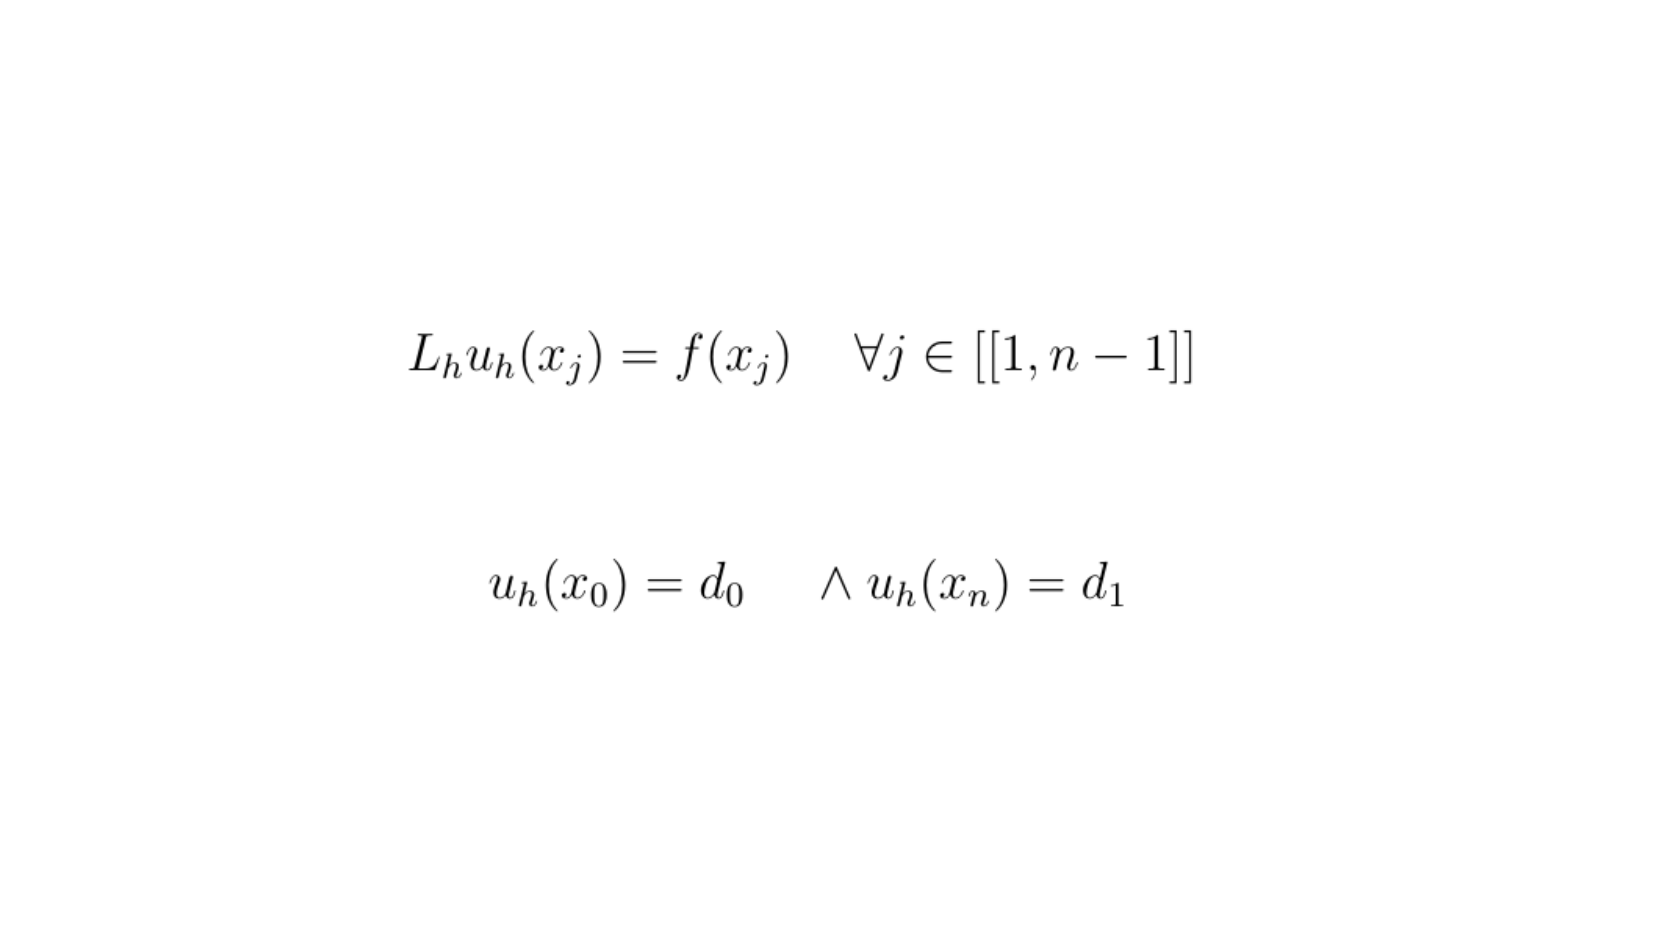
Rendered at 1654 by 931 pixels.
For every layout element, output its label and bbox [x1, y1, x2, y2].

picture [473, 537, 1163, 638]
picture [387, 299, 1238, 418]
